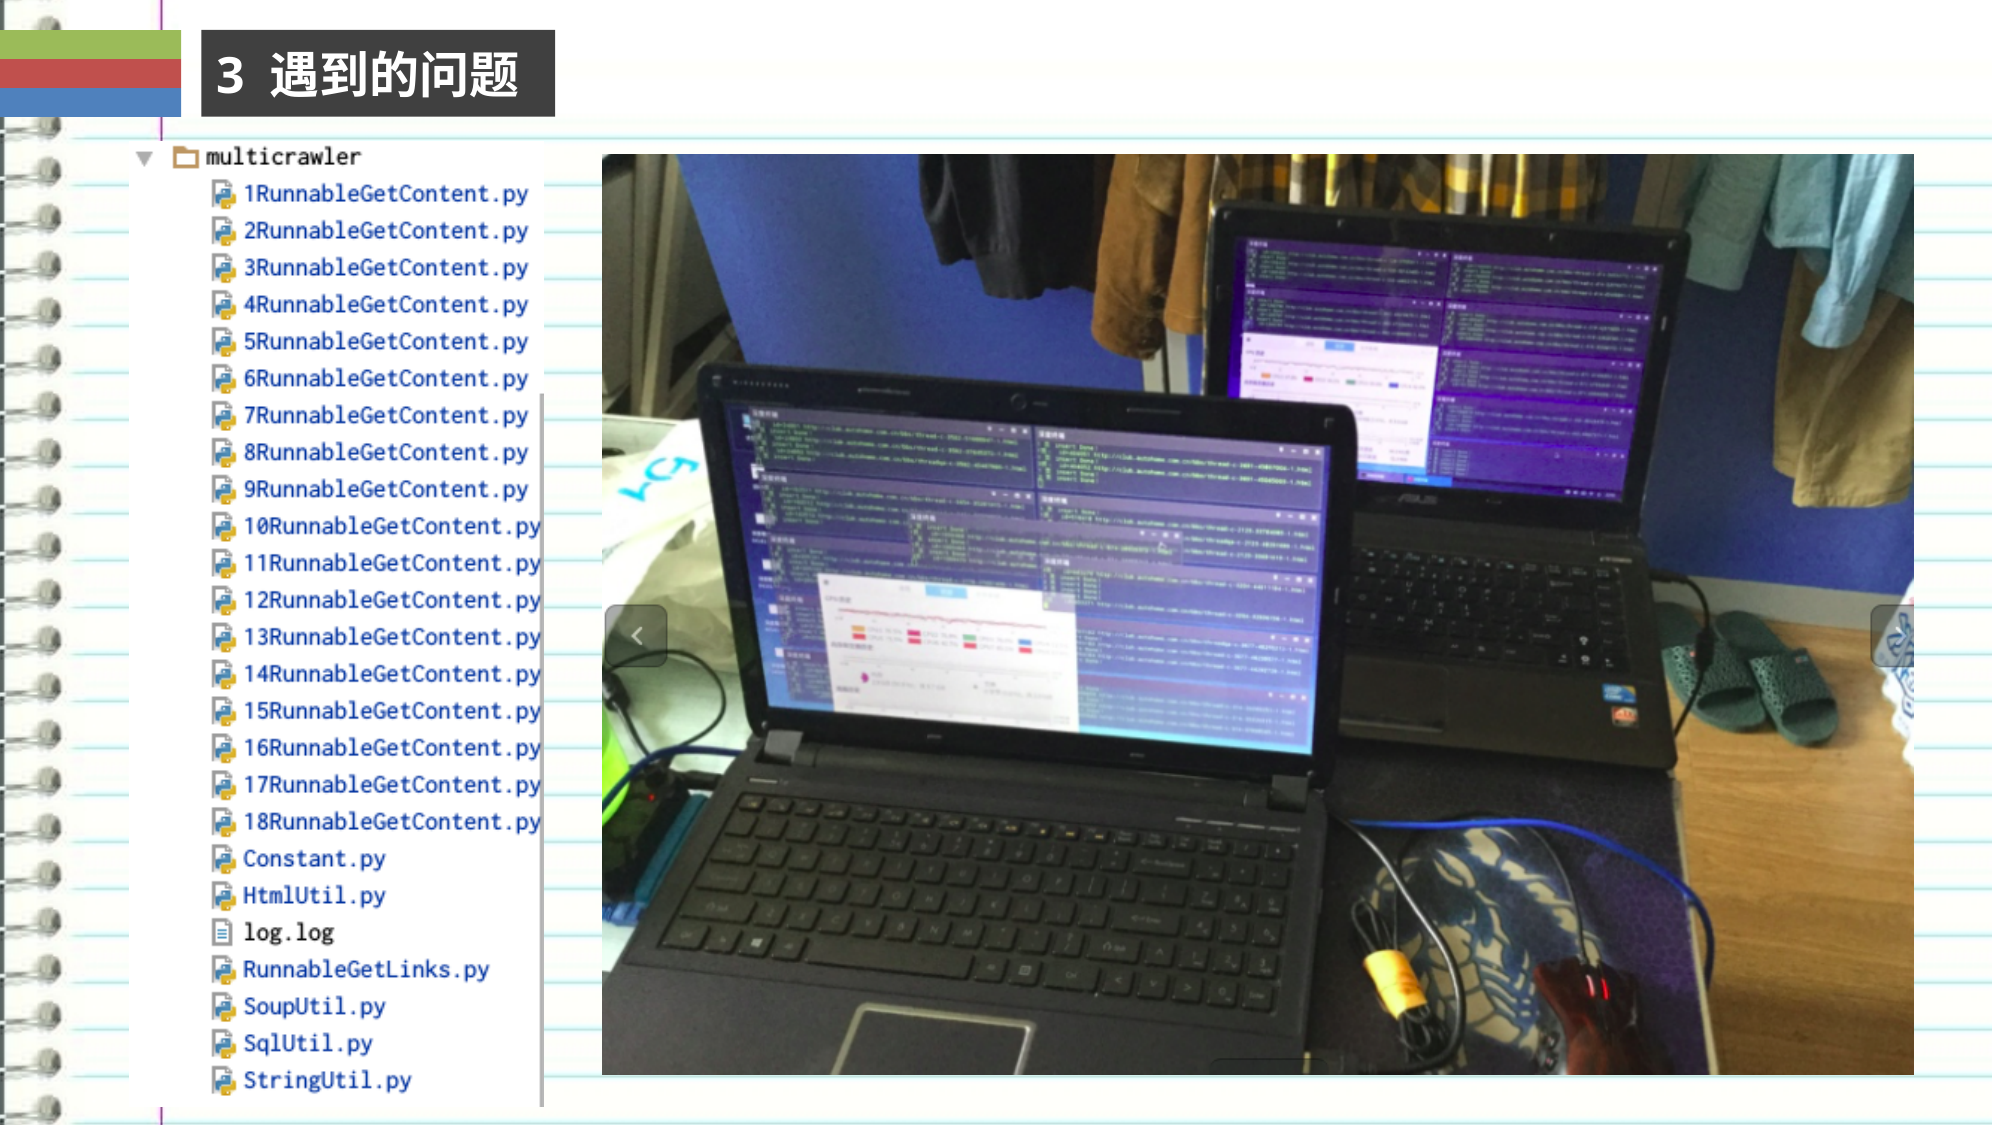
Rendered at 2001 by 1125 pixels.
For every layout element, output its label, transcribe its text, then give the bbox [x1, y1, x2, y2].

text_box 3 遇到的问题 [201, 29, 556, 117]
picture [0, 0, 1995, 1125]
